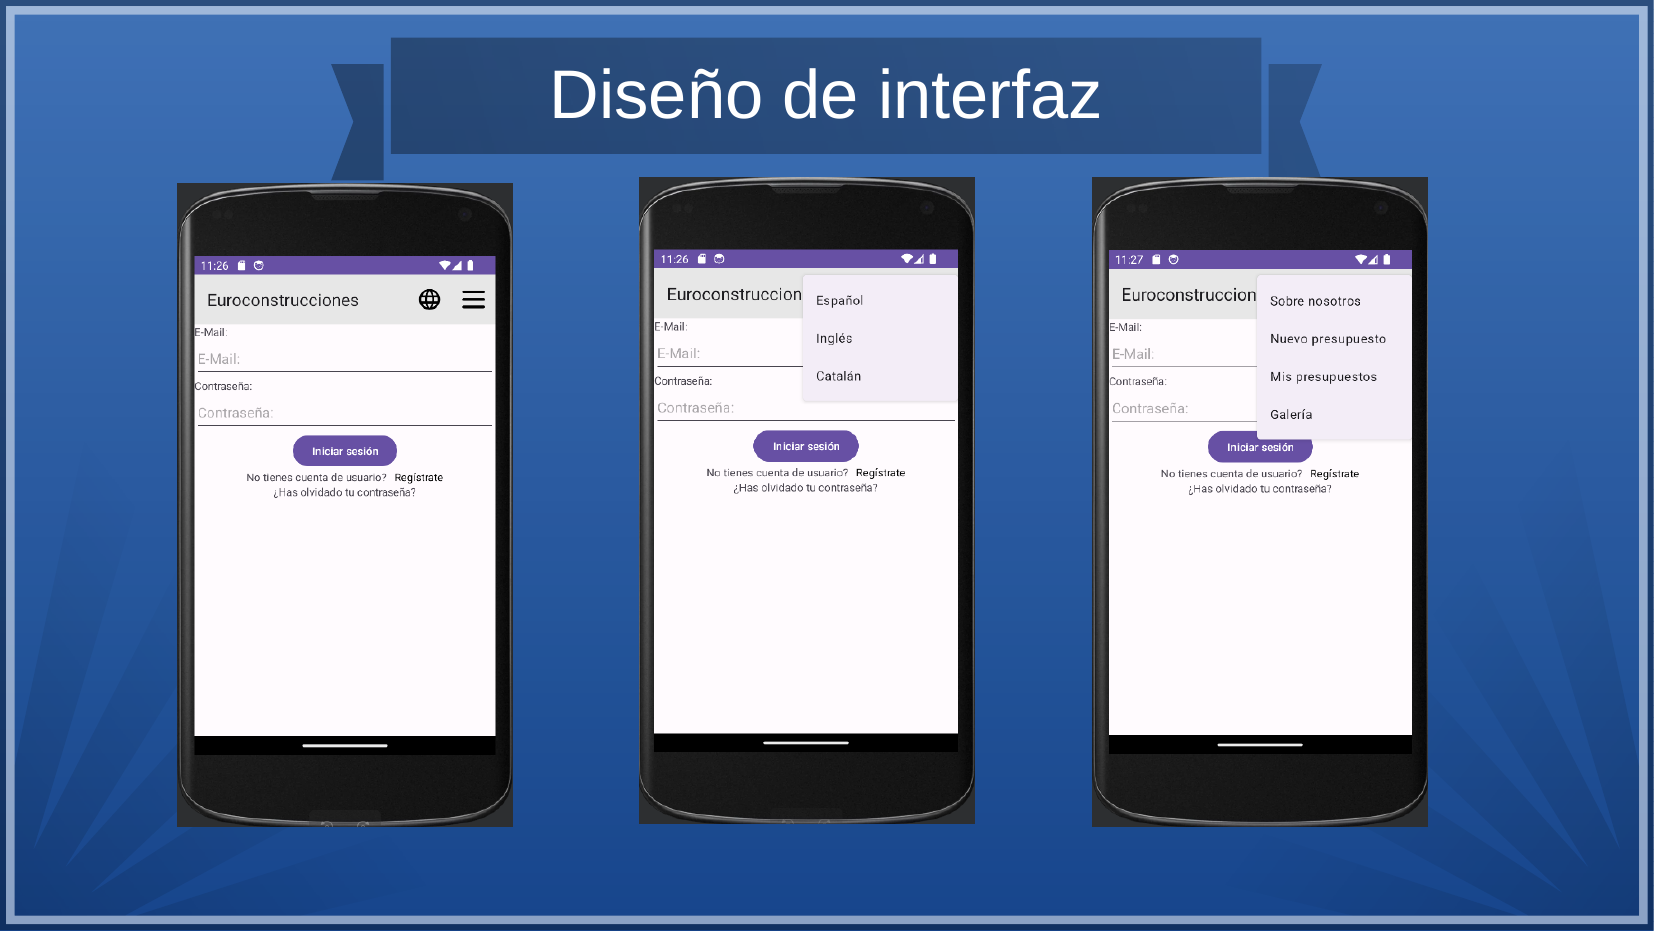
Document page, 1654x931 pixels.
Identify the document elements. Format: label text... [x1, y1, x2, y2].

picture [639, 177, 975, 824]
picture [177, 183, 513, 827]
list [82, 224, 1571, 848]
title Diseño de interfaz [389, 35, 1264, 154]
picture [1092, 177, 1428, 827]
